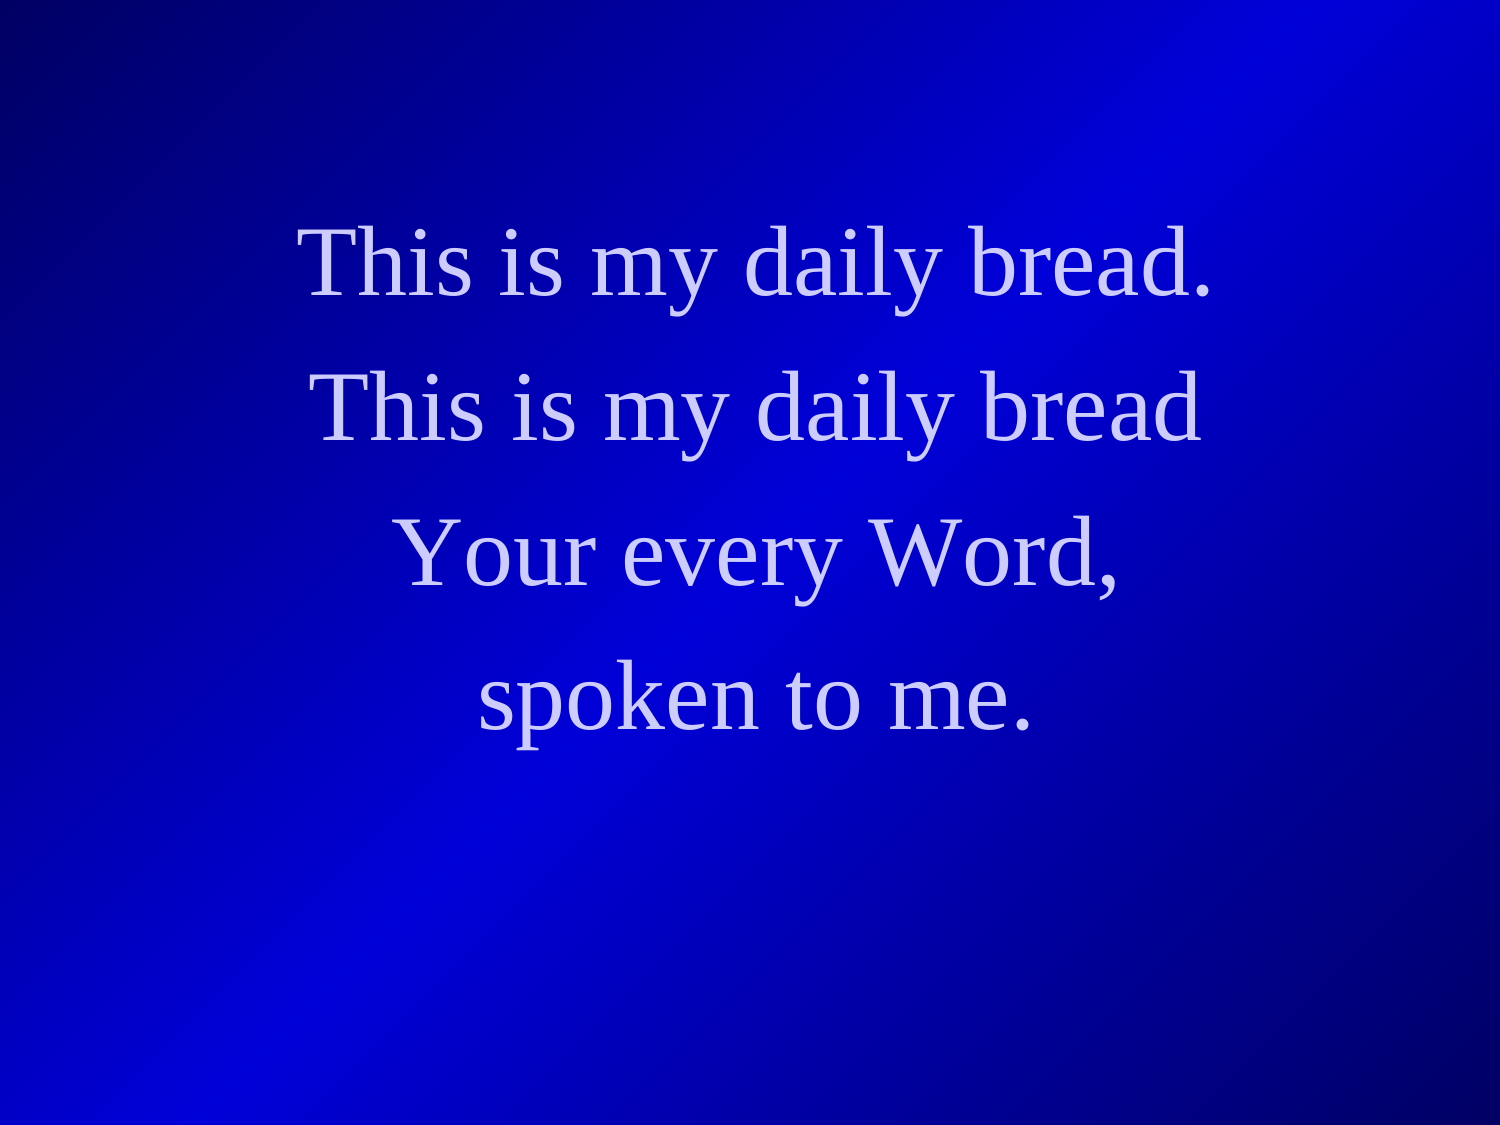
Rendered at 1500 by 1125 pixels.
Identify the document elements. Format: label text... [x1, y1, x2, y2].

subtitle This is my daily bread. This is my daily bread Your every Word, spoken to me. [87, 187, 1426, 925]
